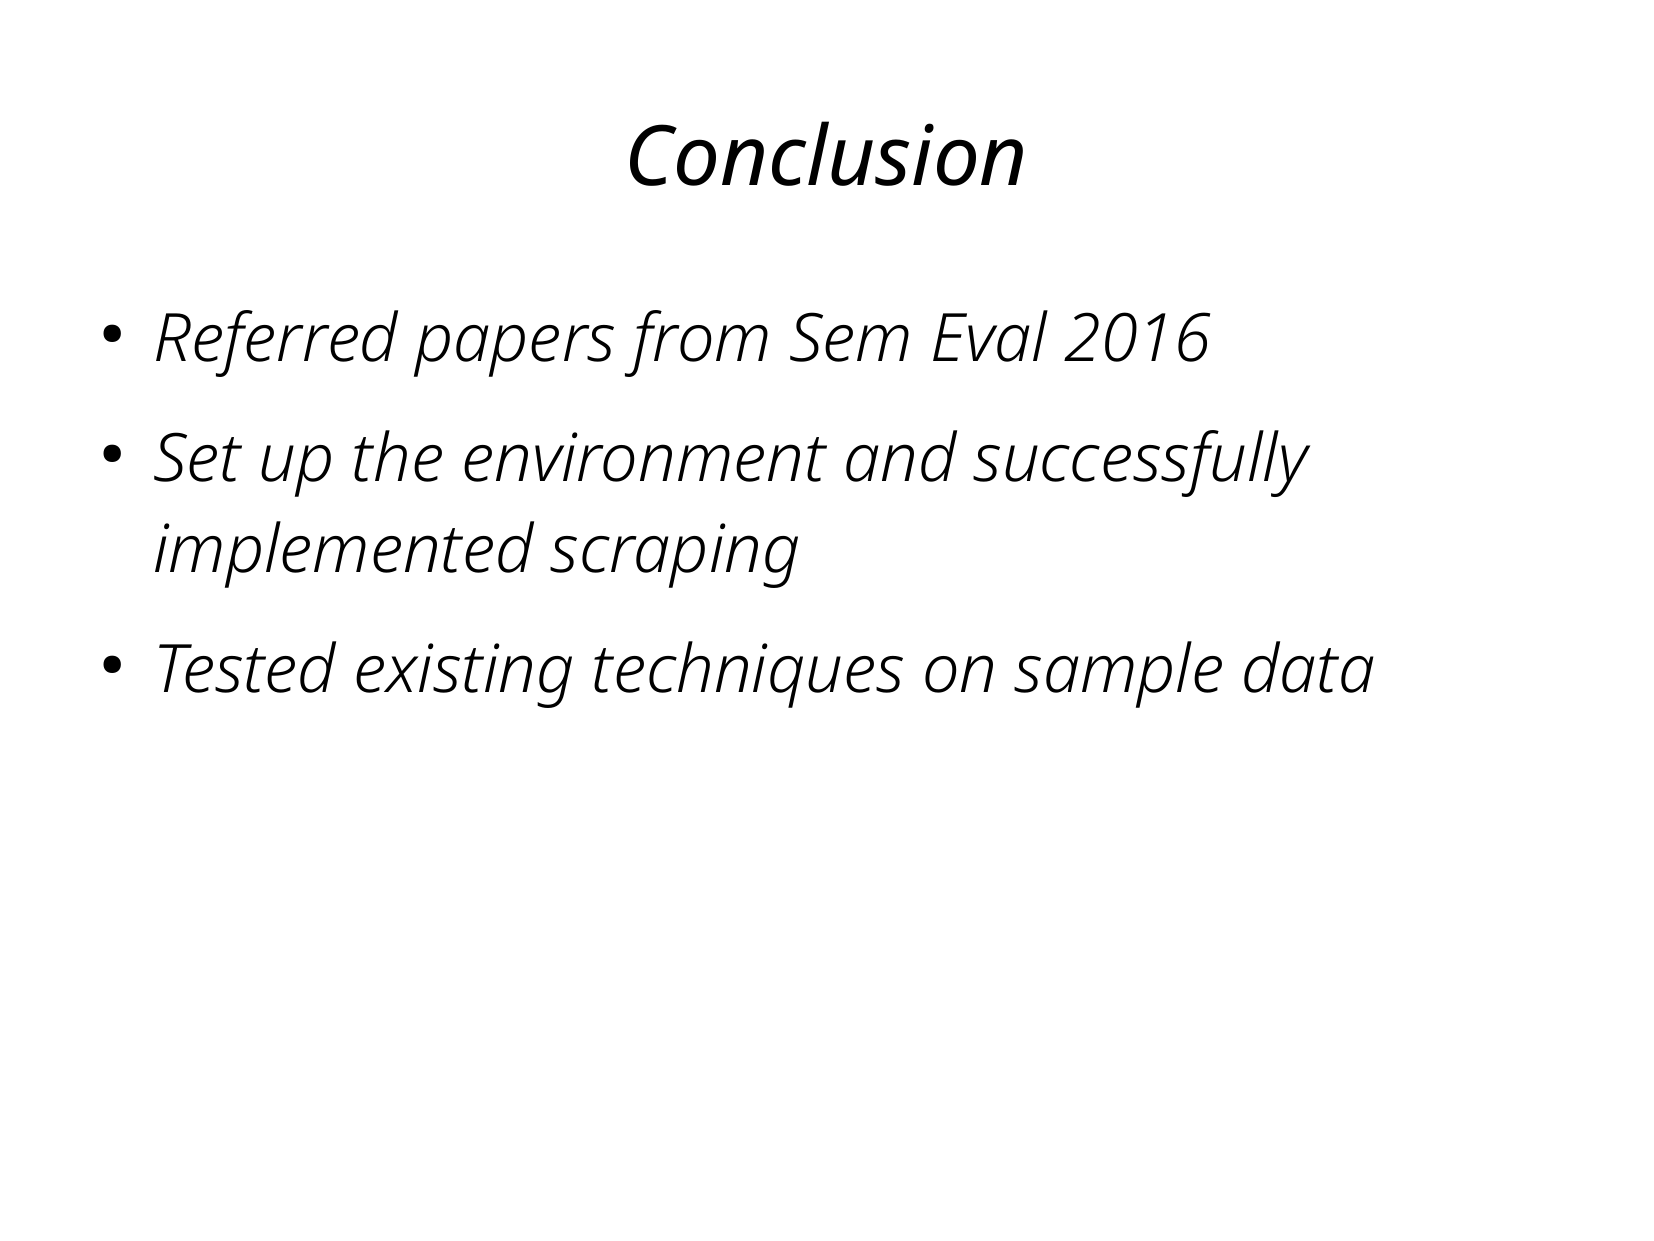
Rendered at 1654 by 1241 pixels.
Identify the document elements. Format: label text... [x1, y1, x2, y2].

list Referred papers from Sem Eval 2016 Set up the environment and successfully implemented scraping Tested existing techniques on sample data [82, 290, 1571, 1010]
title Conclusion [82, 49, 1571, 257]
